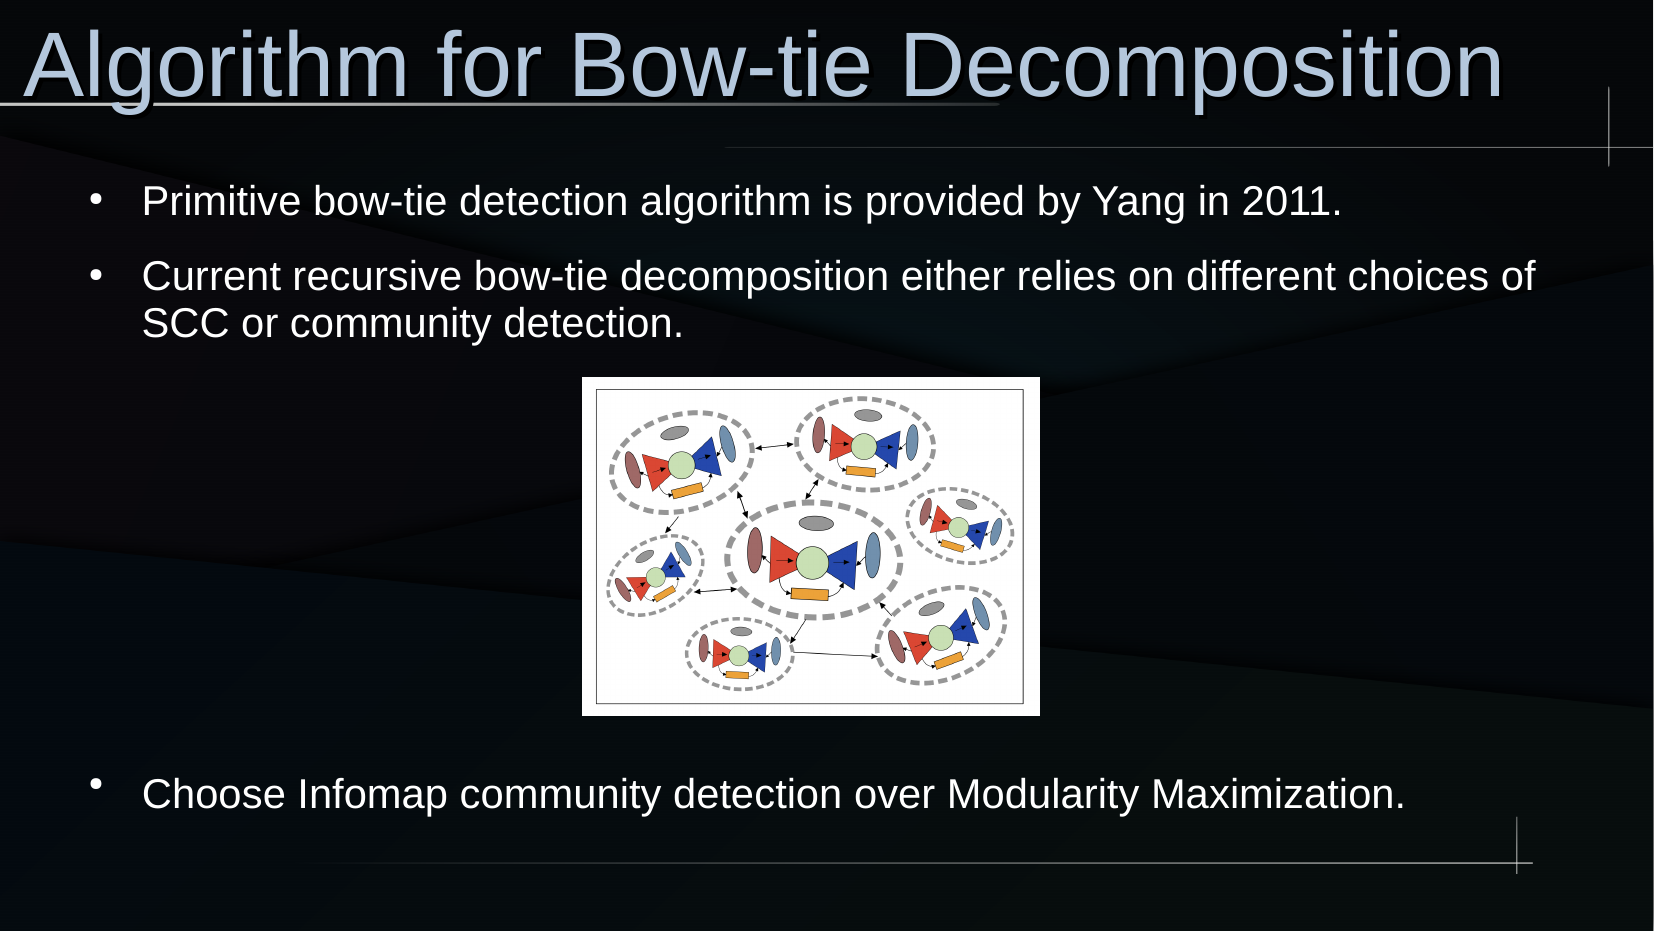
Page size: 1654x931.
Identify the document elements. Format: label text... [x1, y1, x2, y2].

picture [0, 0, 1654, 931]
title Algorithm for Bow-tie Decomposition [23, 11, 1589, 119]
list Choose Infomap community detection over Modularity Maximization. [70, 747, 1560, 931]
list Primitive bow-tie detection algorithm is provided by Yang in 2011. Current recursive bow-tie decomposition either relies on different choices of SCC or community detection. [70, 177, 1559, 717]
